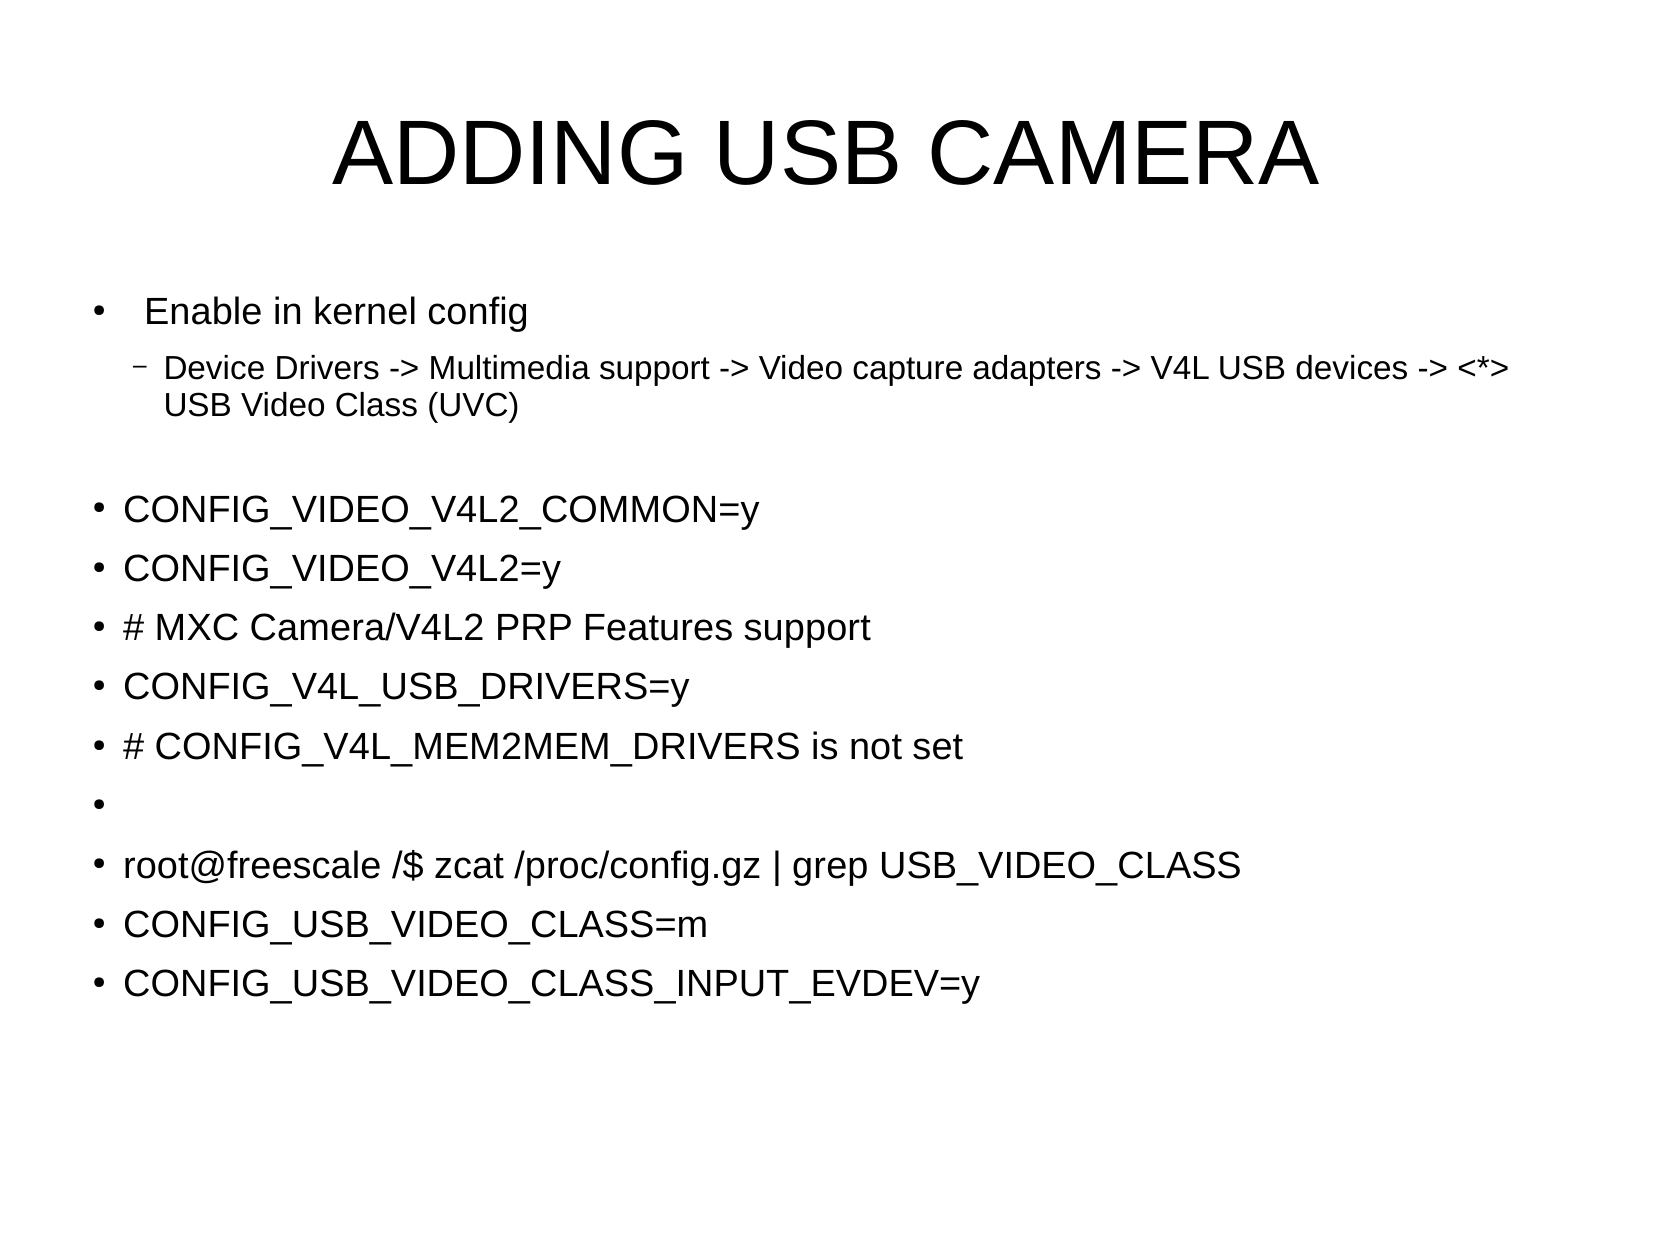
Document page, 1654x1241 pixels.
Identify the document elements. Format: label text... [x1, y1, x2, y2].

title ADDING USB CAMERA [82, 49, 1571, 257]
list Enable in kernel config Device Drivers -> Multimedia support -> Video capture adapters -> V4L USB devices -> <*> USB Video Class (UVC) CONFIG_VIDEO_V4L2_COMMON=y CONFIG_VIDEO_V4L2=y # MXC Camera/V4L2 PRP Features support CONFIG_V4L_USB_DRIVERS=y # CONFIG_V4L_MEM2MEM_DRIVERS is not set root@freescale /$ zcat /proc/config.gz | grep USB_VIDEO_CLASS CONFIG_USB_VIDEO_CLASS=m CONFIG_USB_VIDEO_CLASS_INPUT_EVDEV=y [82, 290, 1538, 1010]
